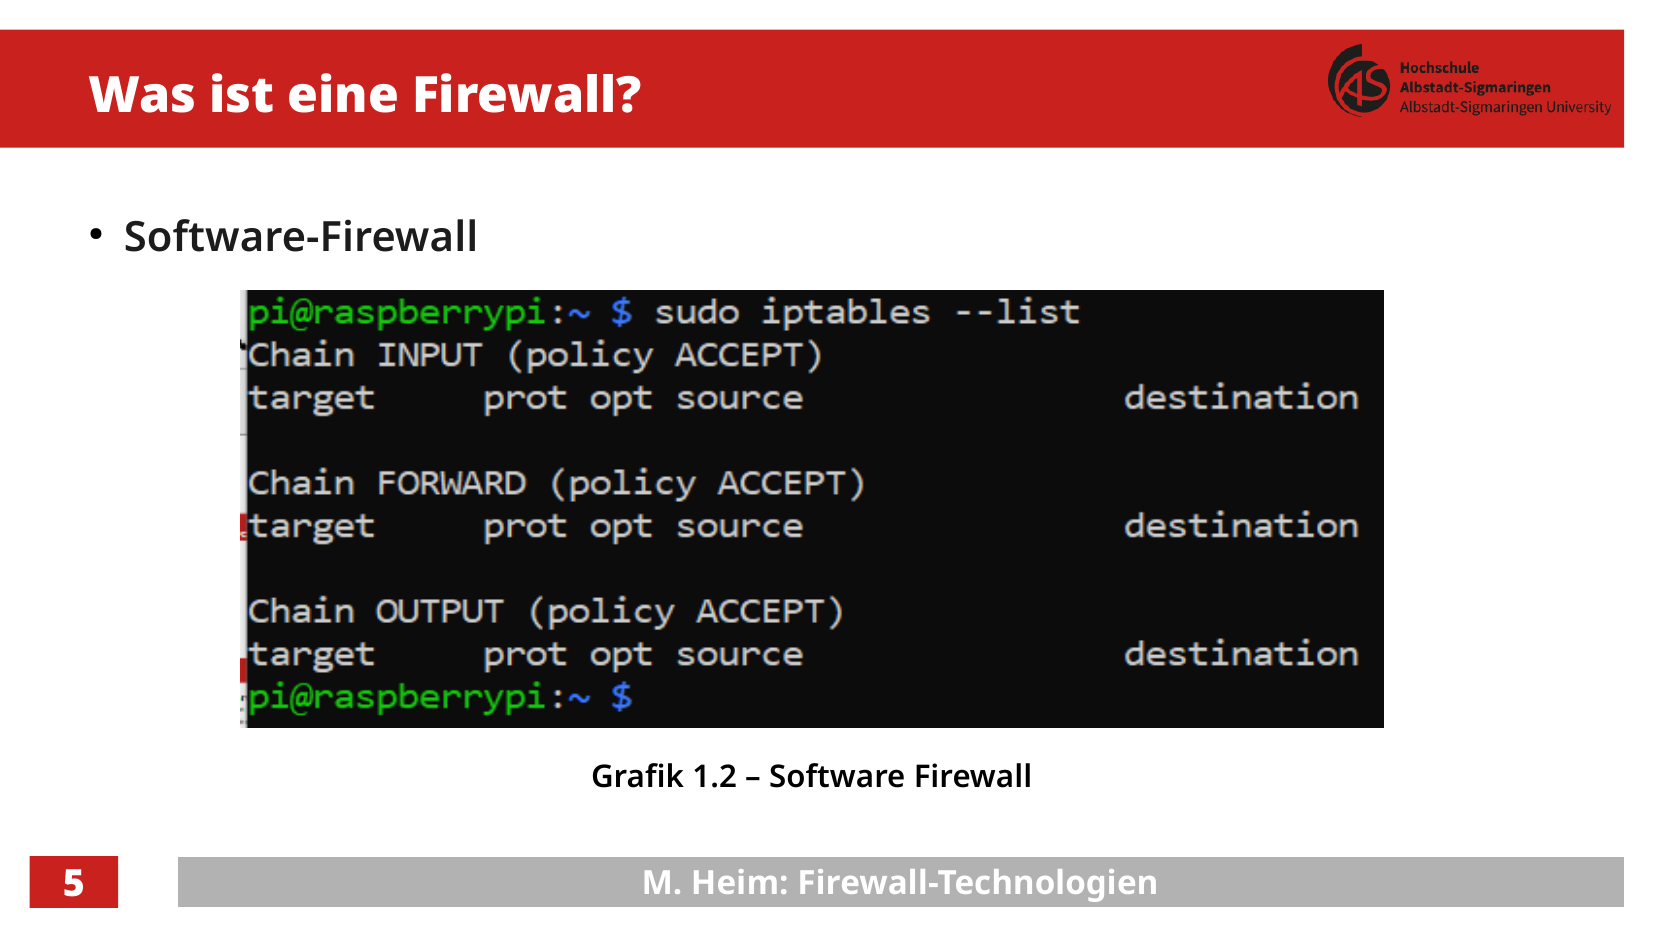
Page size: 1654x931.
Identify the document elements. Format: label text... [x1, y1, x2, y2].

list Software-Firewall [88, 206, 1565, 798]
title Was ist eine Firewall? [88, 53, 1359, 128]
picture [1328, 0, 1611, 162]
picture [240, 290, 1384, 728]
